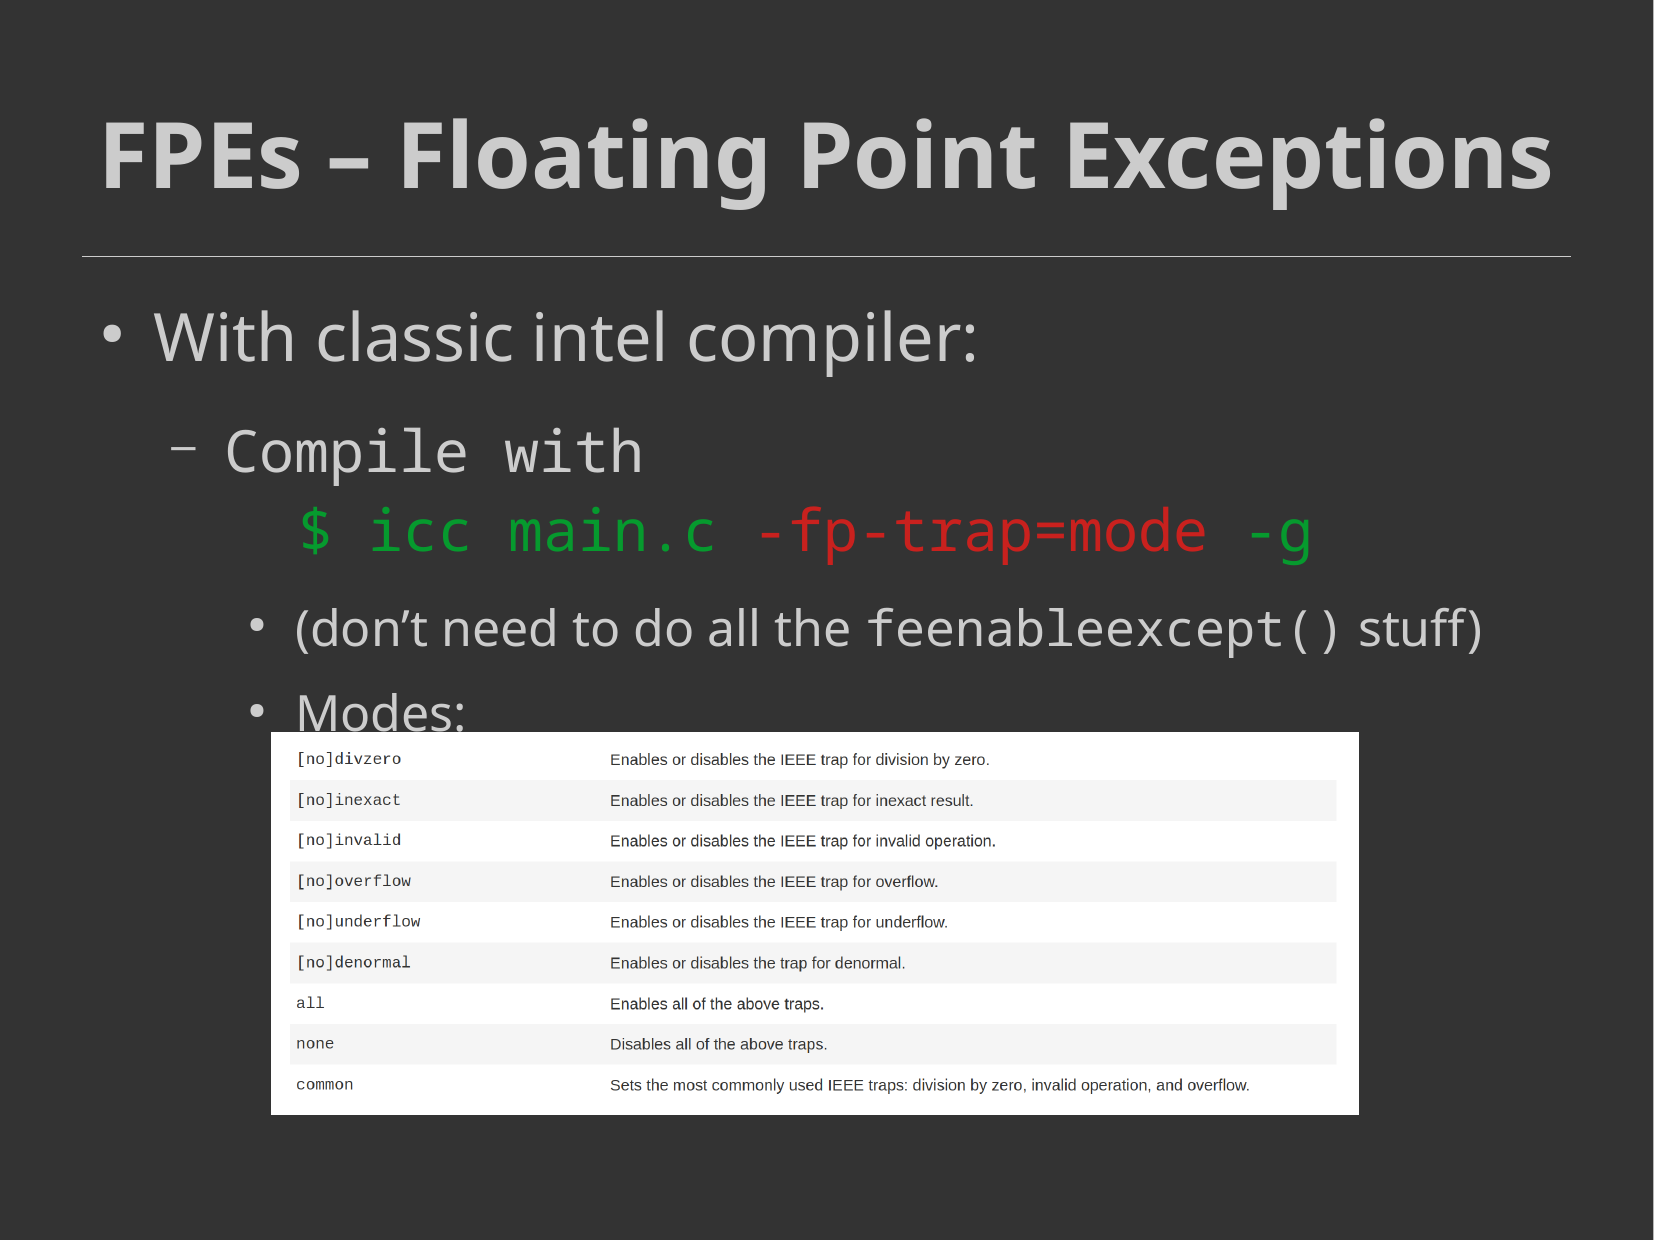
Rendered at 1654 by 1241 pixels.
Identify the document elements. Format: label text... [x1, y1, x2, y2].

picture [271, 732, 1359, 1115]
title FPEs – Floating Point Exceptions [82, 49, 1571, 257]
list With classic intel compiler: Compile with $ icc main.c -fp-trap=mode -g (don’t need to do all the feenableexcept() stuff) Modes: [82, 290, 1571, 1099]
